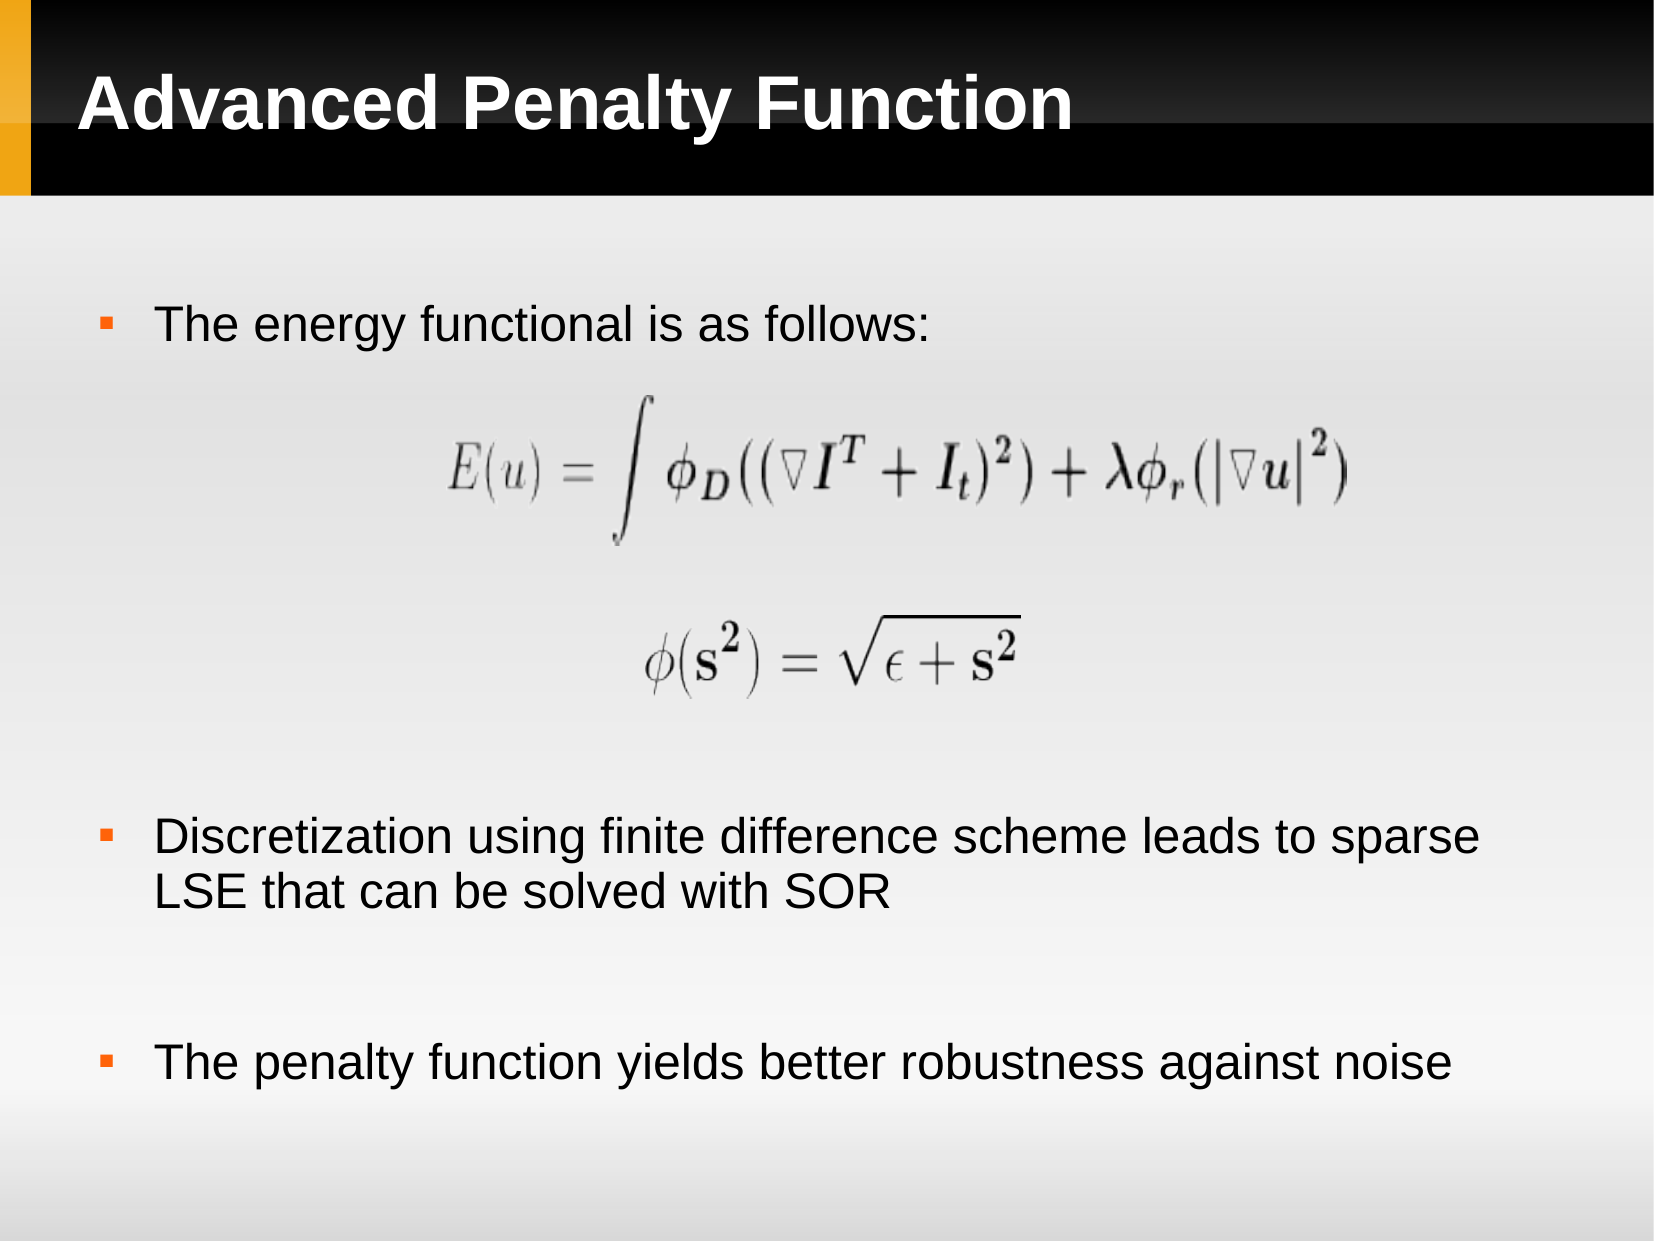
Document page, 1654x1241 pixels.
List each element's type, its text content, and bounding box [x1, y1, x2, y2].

picture [0, 0, 1654, 1241]
list The energy functional is as follows: Discretization using finite difference scheme leads to sparse LSE that can be solved with SOR The penalty function yields better robustness against noise [82, 296, 1571, 1115]
title Advanced Penalty Function [76, 0, 1565, 208]
